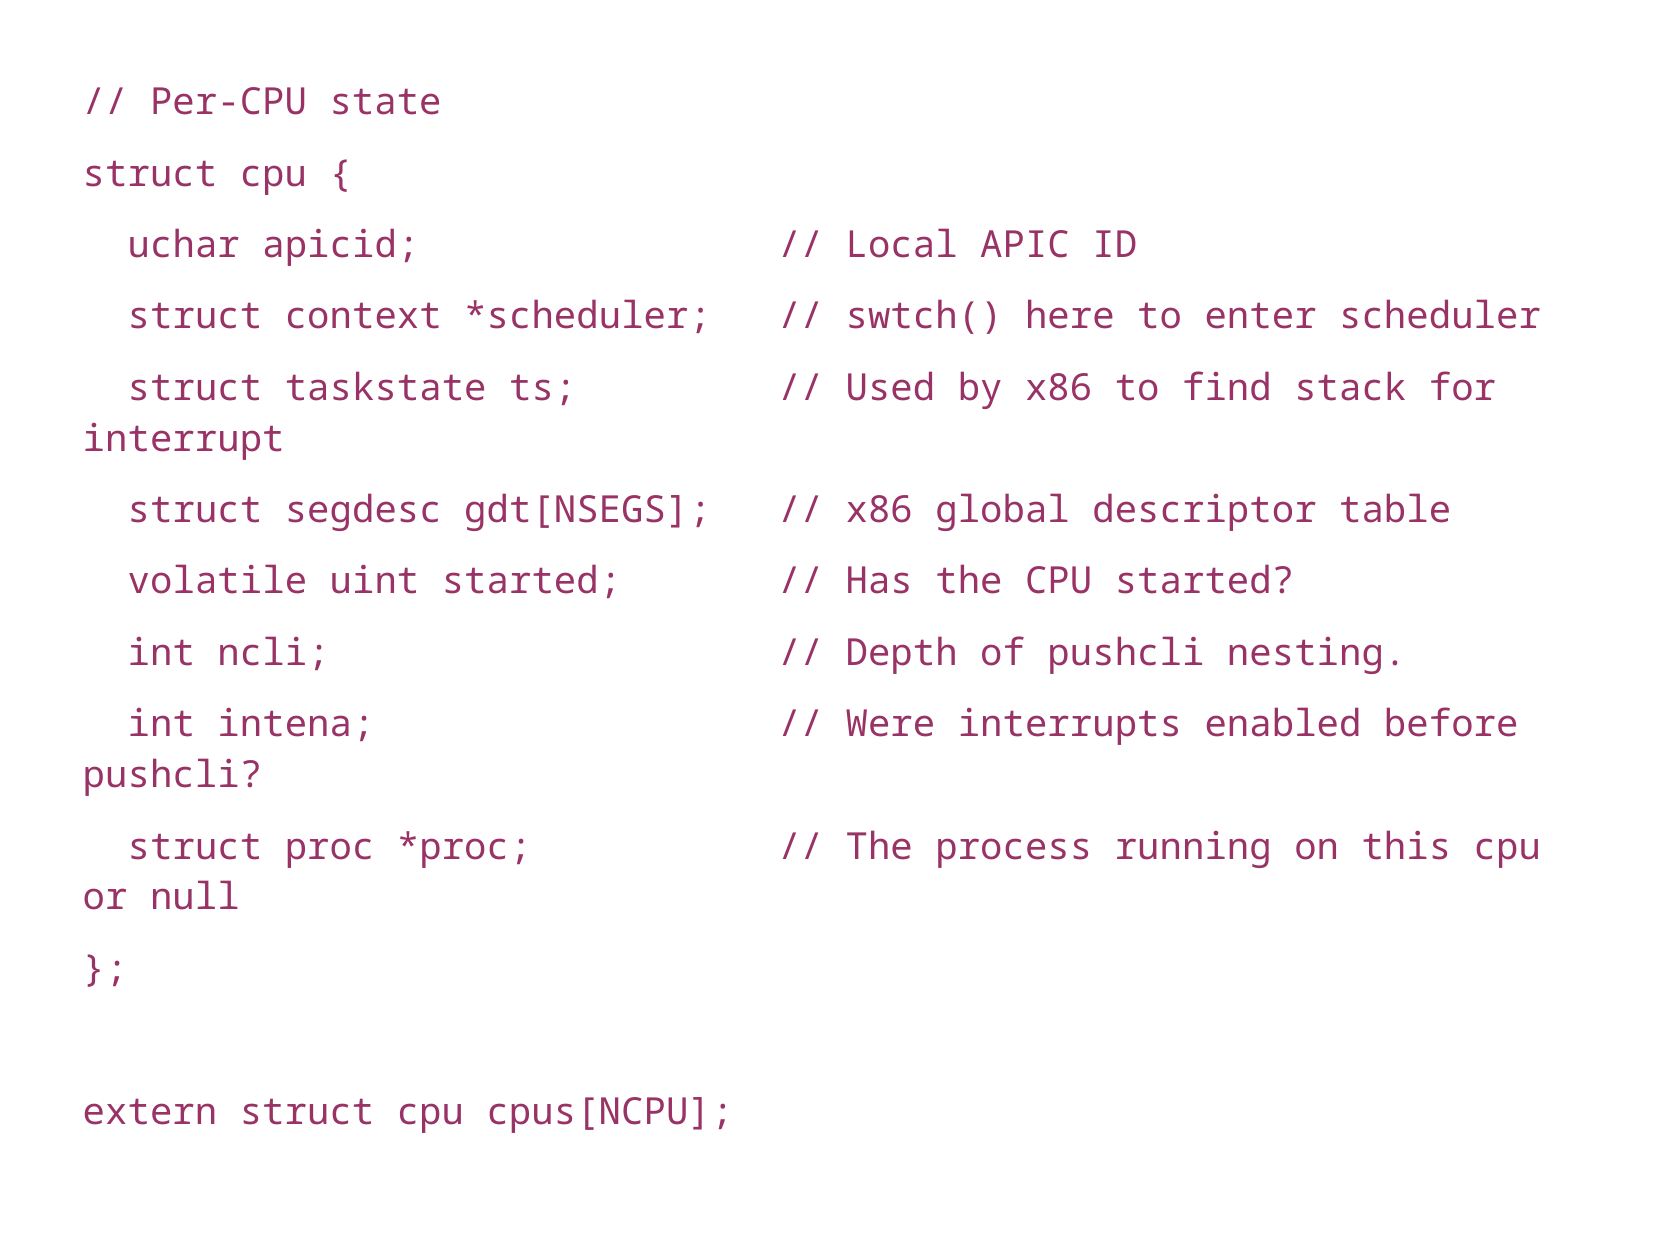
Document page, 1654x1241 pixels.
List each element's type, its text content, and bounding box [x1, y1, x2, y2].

list // Per-CPU state struct cpu { uchar apicid; // Local APIC ID struct context *scheduler; // swtch() here to enter scheduler struct taskstate ts; // Used by x86 to find stack for interrupt struct segdesc gdt[NSEGS]; // x86 global descriptor table volatile uint started; // Has the CPU started? int ncli; // Depth of pushcli nesting. int intena; // Were interrupts enabled before pushcli? struct proc *proc; // The process running on this cpu or null }; extern struct cpu cpus[NCPU]; [82, 75, 1571, 1163]
